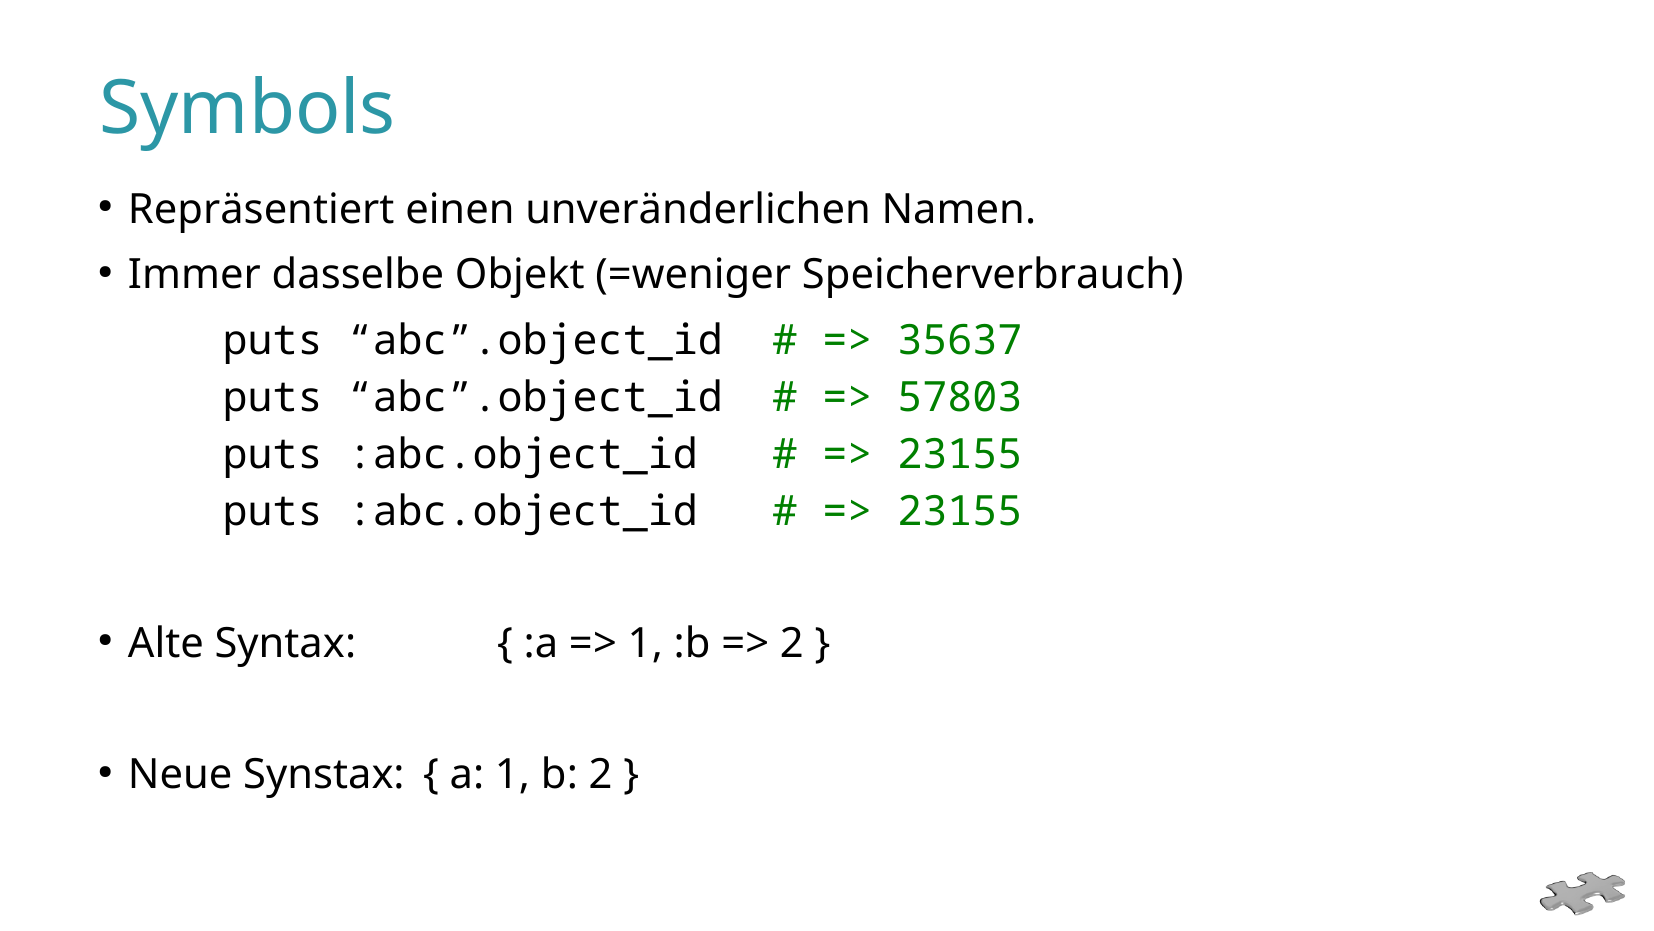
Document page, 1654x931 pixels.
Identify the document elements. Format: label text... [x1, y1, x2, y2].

picture [1539, 871, 1626, 916]
list Repräsentiert einen unveränderlichen Namen. Immer dasselbe Objekt (=weniger Speicherverbrauch) puts “abc”.object_id # => 35637 puts “abc”.object_id # => 57803 puts :abc.object_id # => 23155 puts :abc.object_id # => 23155 Alte Syntax: { :a => 1, :b => 2 } Neue Synstax: { a: 1, b: 2 } [97, 178, 1543, 838]
title Symbols [99, 54, 1535, 154]
